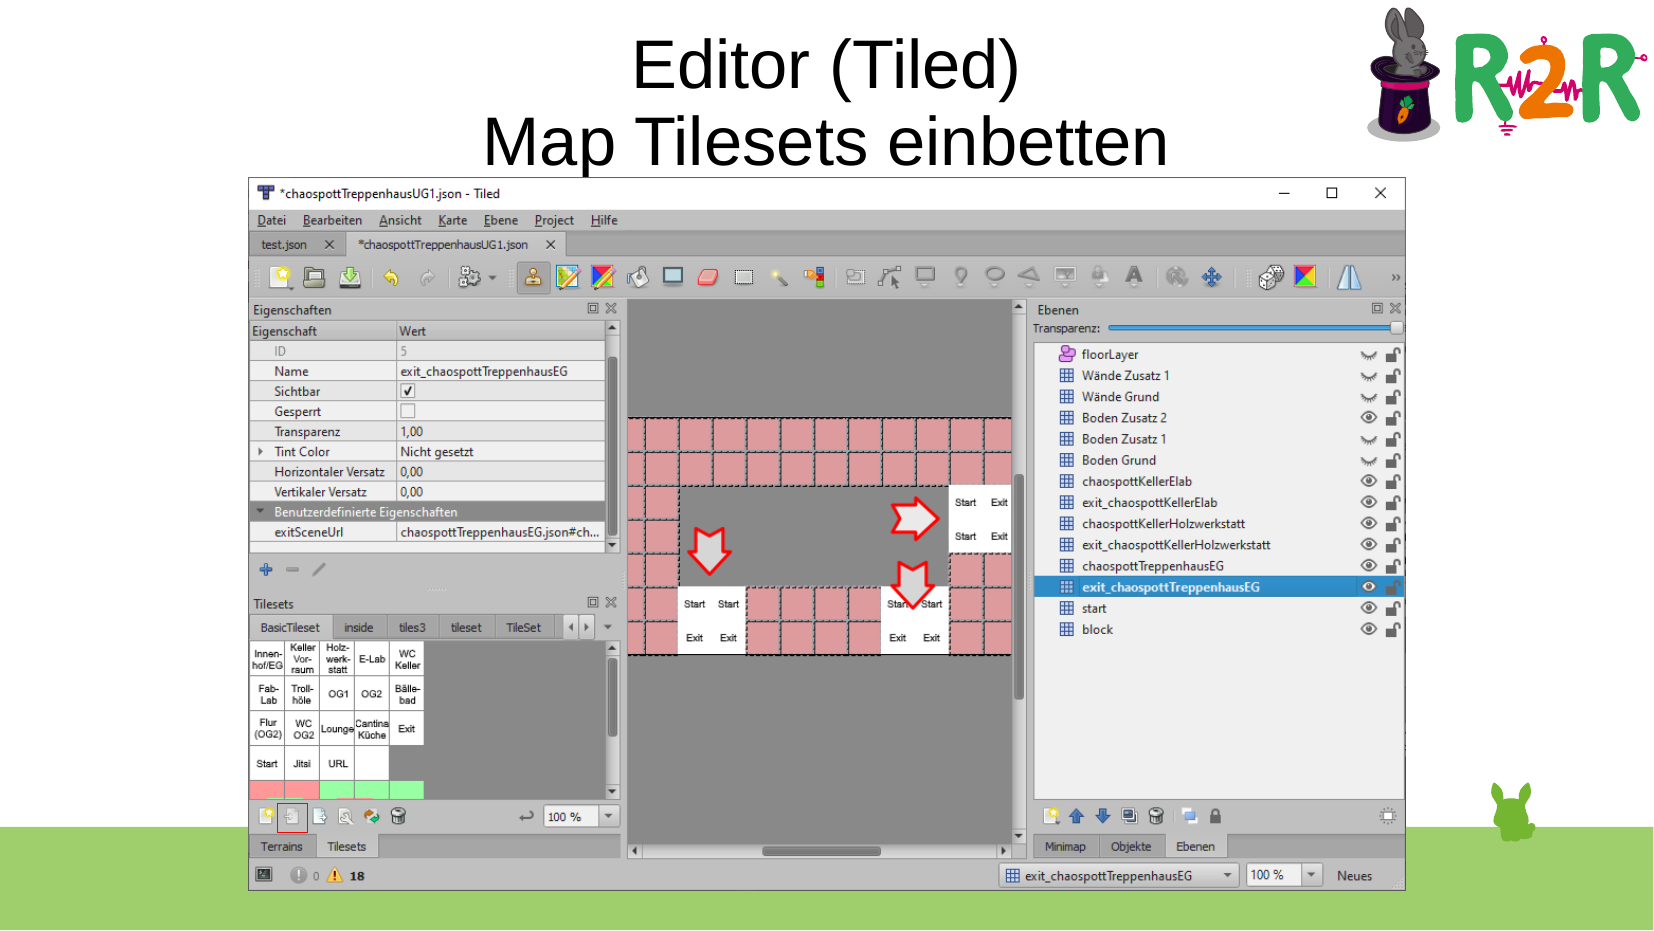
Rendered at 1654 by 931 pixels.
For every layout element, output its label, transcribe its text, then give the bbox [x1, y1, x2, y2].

picture [1358, 0, 1654, 148]
title Editor (Tiled) Map Tilesets einbetten [88, 26, 1565, 181]
picture [248, 177, 1406, 891]
